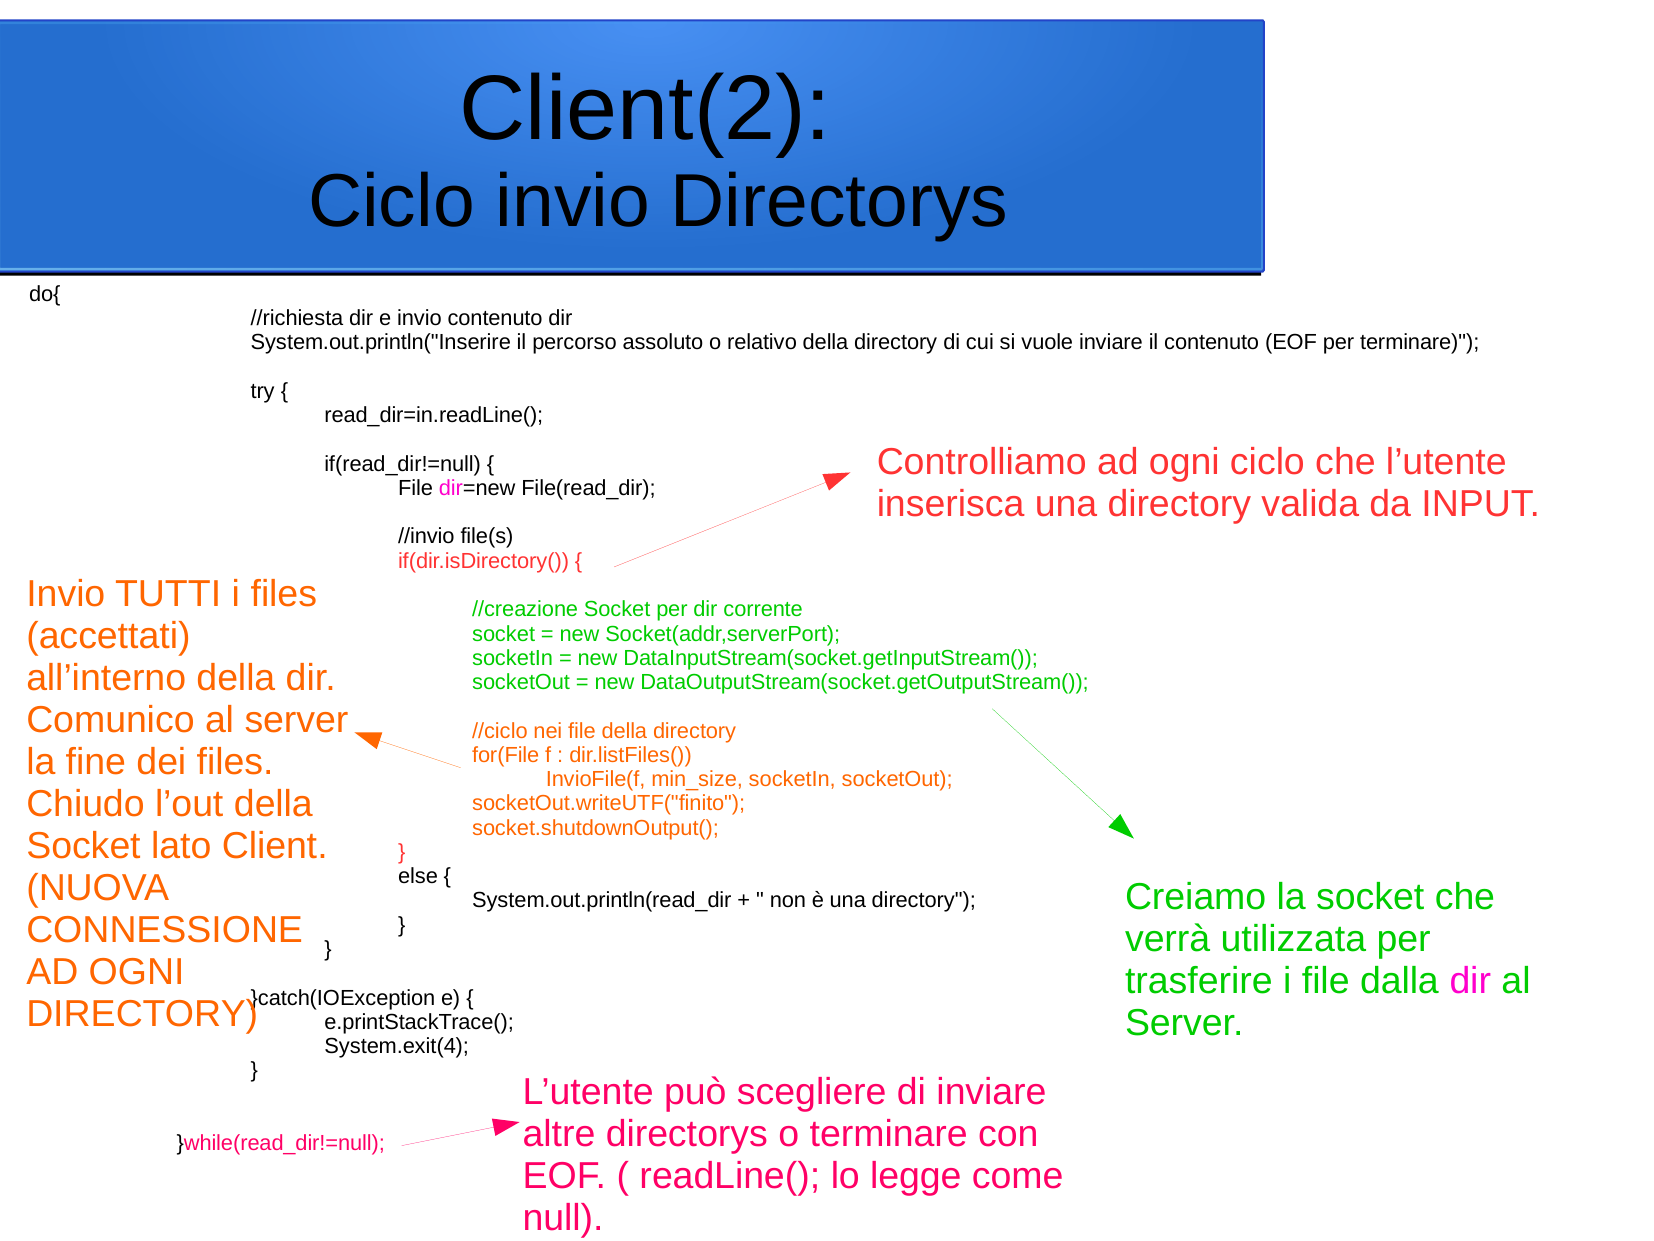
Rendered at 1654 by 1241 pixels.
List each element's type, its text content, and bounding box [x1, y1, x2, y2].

text_box Controlliamo ad ogni ciclo che l’utente inserisca una directory valida da INPUT. [862, 432, 1560, 532]
text_box L’utente può scegliere di inviare altre directorys o terminare con EOF. ( readLine(); lo legge come null). [507, 1062, 1123, 1241]
title Client(2): Ciclo invio Directorys [82, 47, 1235, 252]
text_box Creiamo la socket che verrà utilizzata per trasferire i file dalla dir al Server. [1110, 868, 1560, 1052]
text_box Invio TUTTI i files (accettati) all’interno della dir. Comunico al server la fine dei files. Chiudo l’out della Socket lato Client. (NUOVA CONNESSIONE AD OGNI DIRECTORY) [11, 565, 367, 1052]
text_box do{ //richiesta dir e invio contenuto dir System.out.println("Inserire il percorso assoluto o relativo della directory di cui si vuole inviare il contenuto (EOF per terminare)"); try { read_dir=in.readLine(); if(read_dir!=null) { File dir=new File(read_dir); //invio file(s) if(dir.isDirectory()) { //creazione Socket per dir corrente socket = new Socket(addr,serverPort); socketIn = new DataInputStream(socket.getInputStream()); socketOut = new DataOutputStream(socket.getOutputStream()); //ciclo nei file della directory for(File f : dir.listFiles()) InvioFile(f, min_size, socketIn, socketOut); socketOut.writeUTF("finito"); socket.shutdownOutput(); } else { System.out.println(read_dir + " non è una directory"); } } }catch(IOException e) { e.printStackTrace(); System.exit(4); } }while(read_dir!=null); [14, 274, 1501, 1163]
